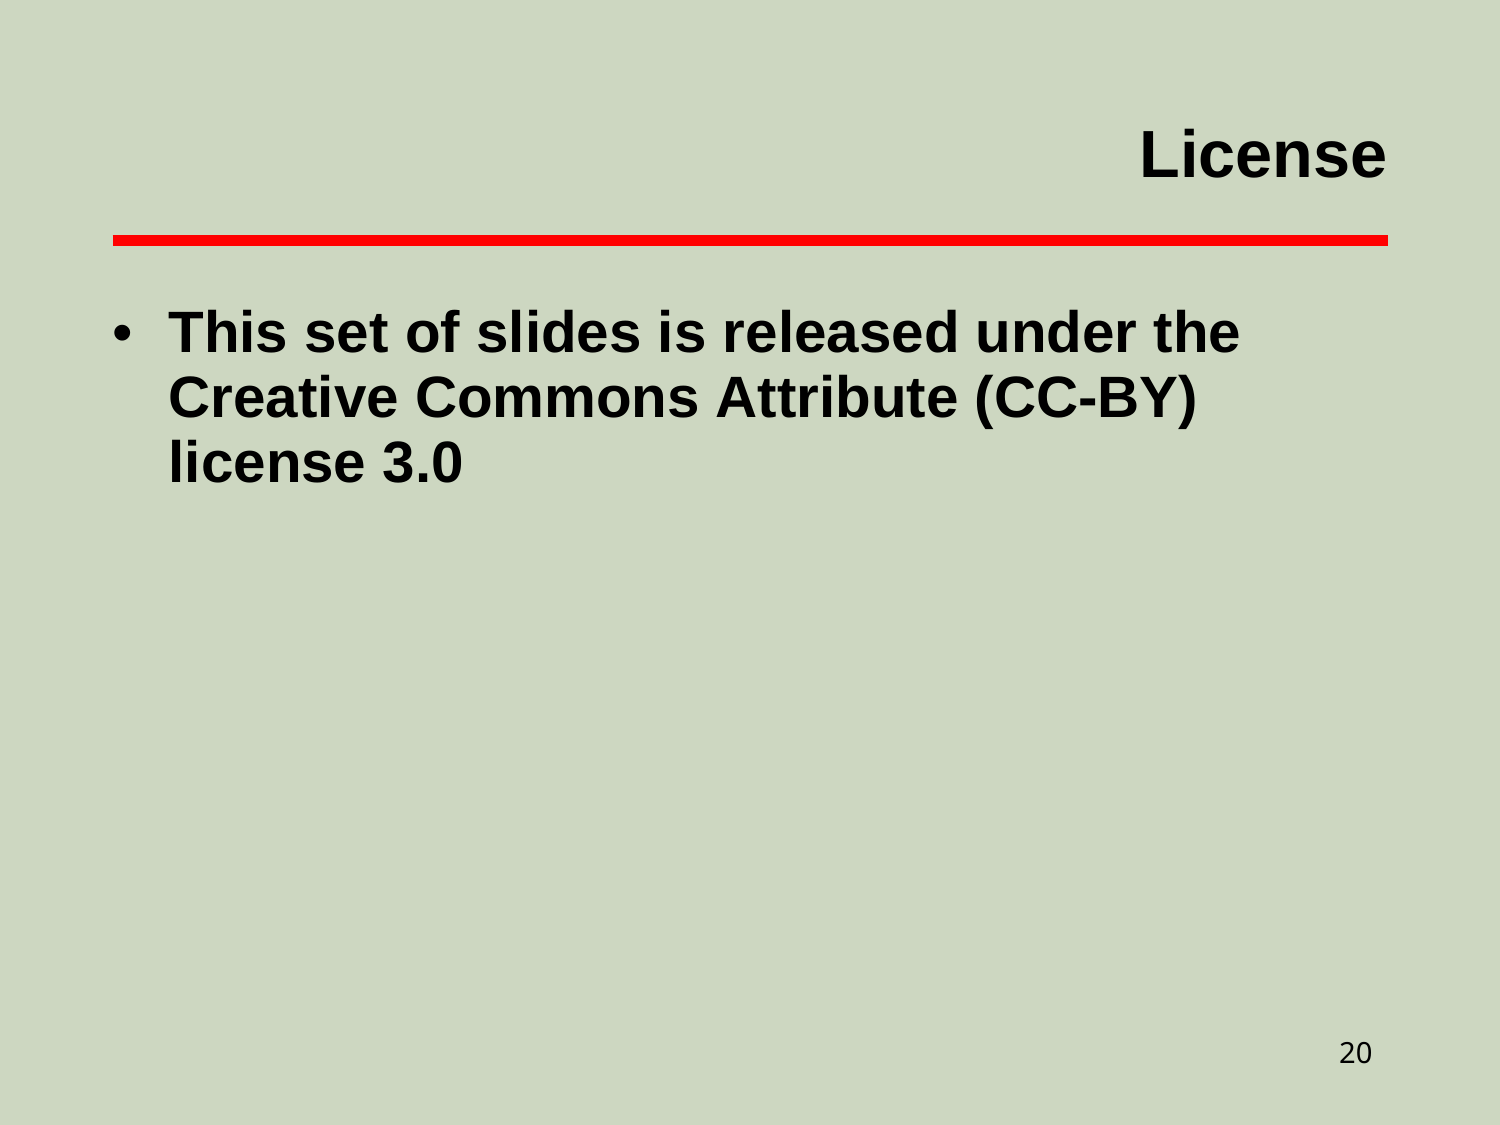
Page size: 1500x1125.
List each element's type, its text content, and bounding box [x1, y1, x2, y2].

title License [337, 93, 1388, 217]
list This set of slides is released under the Creative Commons Attribute (CC-BY) license 3.0 [112, 299, 1388, 1096]
